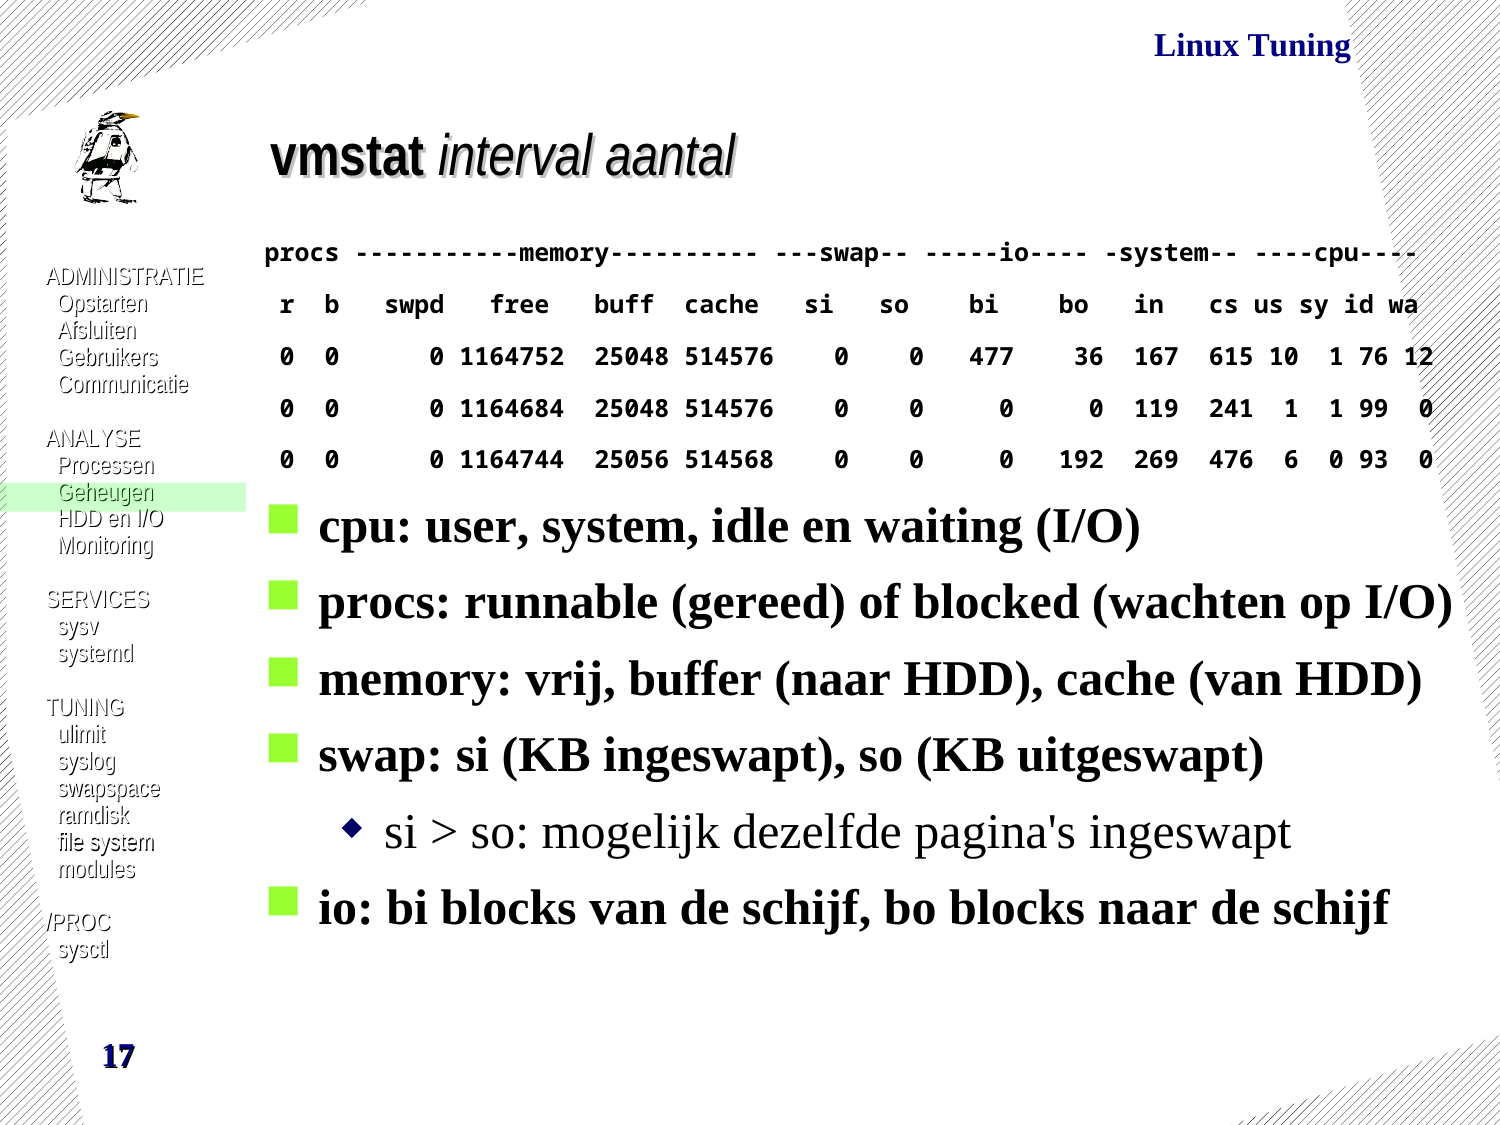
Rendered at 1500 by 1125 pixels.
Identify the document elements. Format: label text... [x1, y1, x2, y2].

list procs -----------memory---------- ---swap-- -----io---- -system-- ----cpu---- r b swpd free buff cache si so bi bo in cs us sy id wa 0 0 0 1164752 25048 514576 0 0 477 36 167 615 10 1 76 12 0 0 0 1164684 25048 514576 0 0 0 0 119 241 1 1 99 0 0 0 0 1164744 25056 514568 0 0 0 192 269 476 6 0 93 0 cpu: user, system, idle en waiting (I/O) procs: runnable (gereed) of blocked (wachten op I/O) memory: vrij, buffer (naar HDD), cache (van HDD) swap: si (KB ingeswapt), so (KB uitgeswapt) si > so: mogelijk dezelfde pagina's ingeswapt io: bi blocks van de schijf, bo blocks naar de schijf [264, 229, 1486, 985]
title vmstat interval aantal [270, 41, 1500, 250]
text_box [0, 482, 247, 512]
picture [57, 105, 143, 206]
